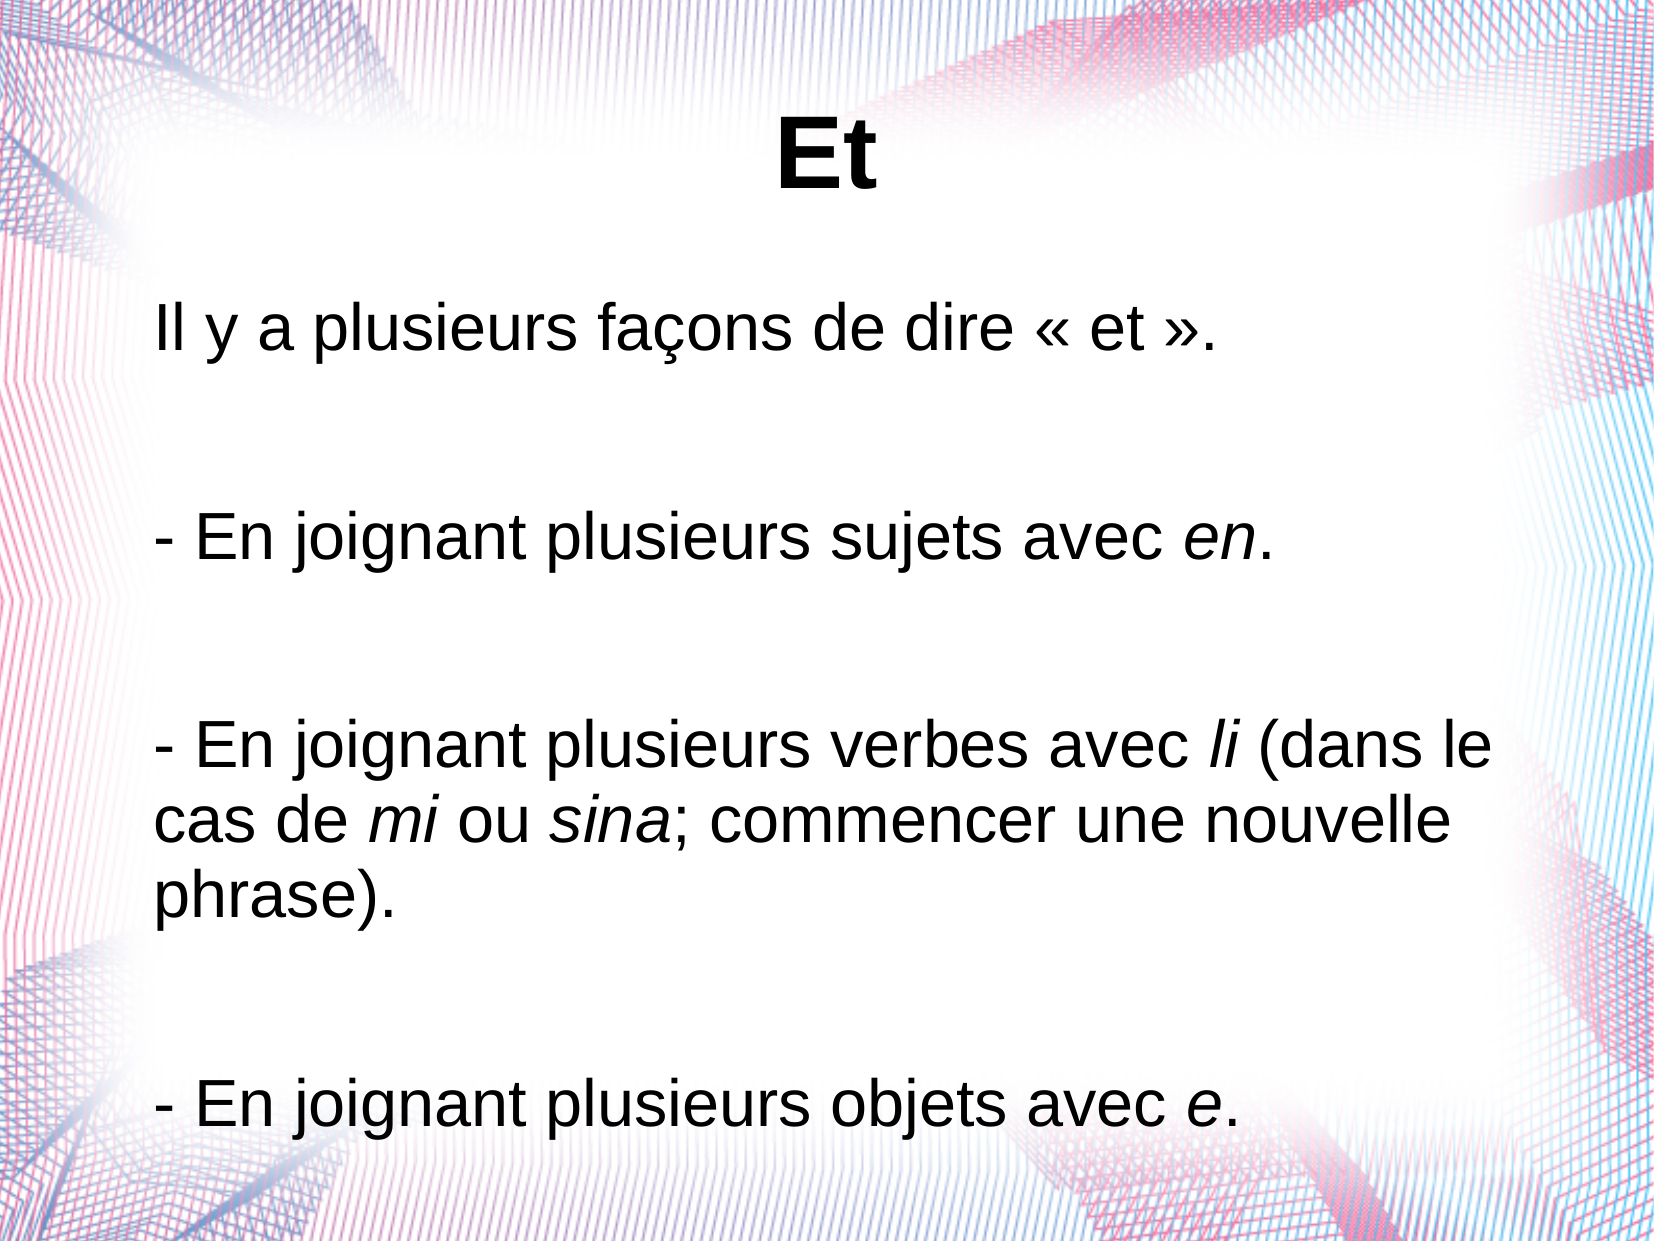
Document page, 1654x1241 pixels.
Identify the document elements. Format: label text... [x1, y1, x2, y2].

title Et [82, 49, 1571, 257]
picture [0, 0, 1654, 1241]
list Il y a plusieurs façons de dire « et ». - En joignant plusieurs sujets avec en. - En joignant plusieurs verbes avec li (dans le cas de mi ou sina; commencer une nouvelle phrase). - En joignant plusieurs objets avec e. [82, 290, 1571, 1141]
